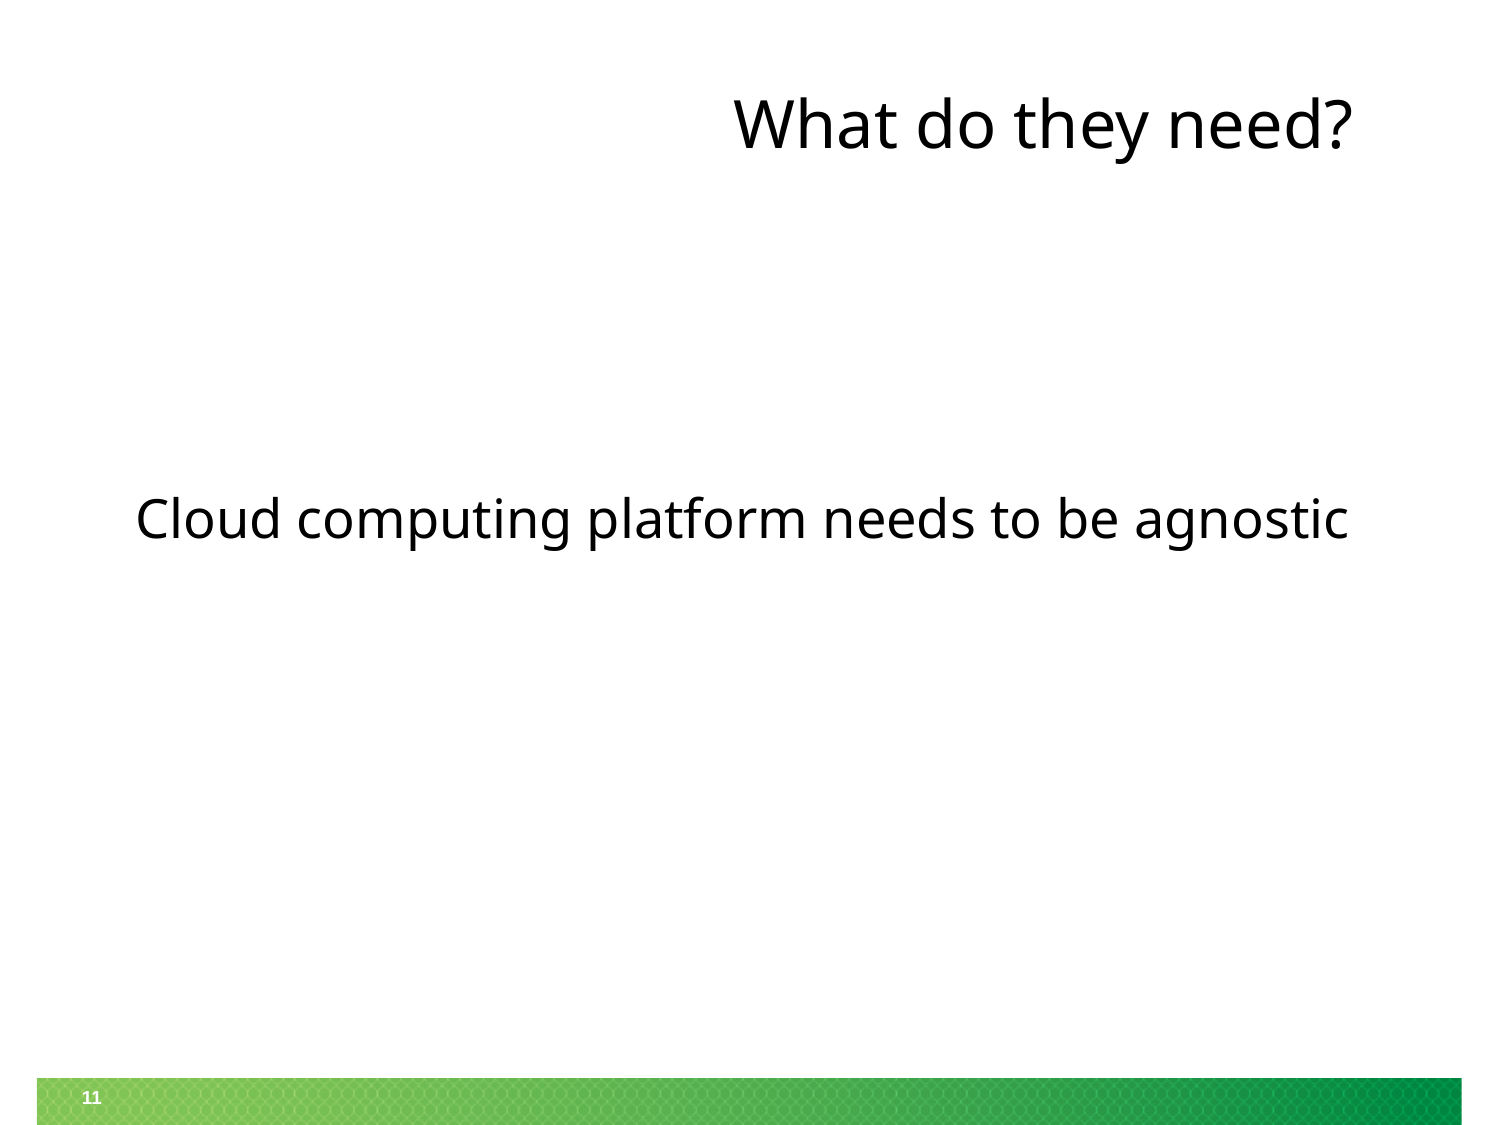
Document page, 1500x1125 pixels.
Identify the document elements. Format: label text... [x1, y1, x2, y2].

picture [36, 1078, 1462, 1125]
title What do they need? [135, 41, 1372, 204]
list Cloud computing platform needs to be agnostic [135, 480, 1372, 588]
